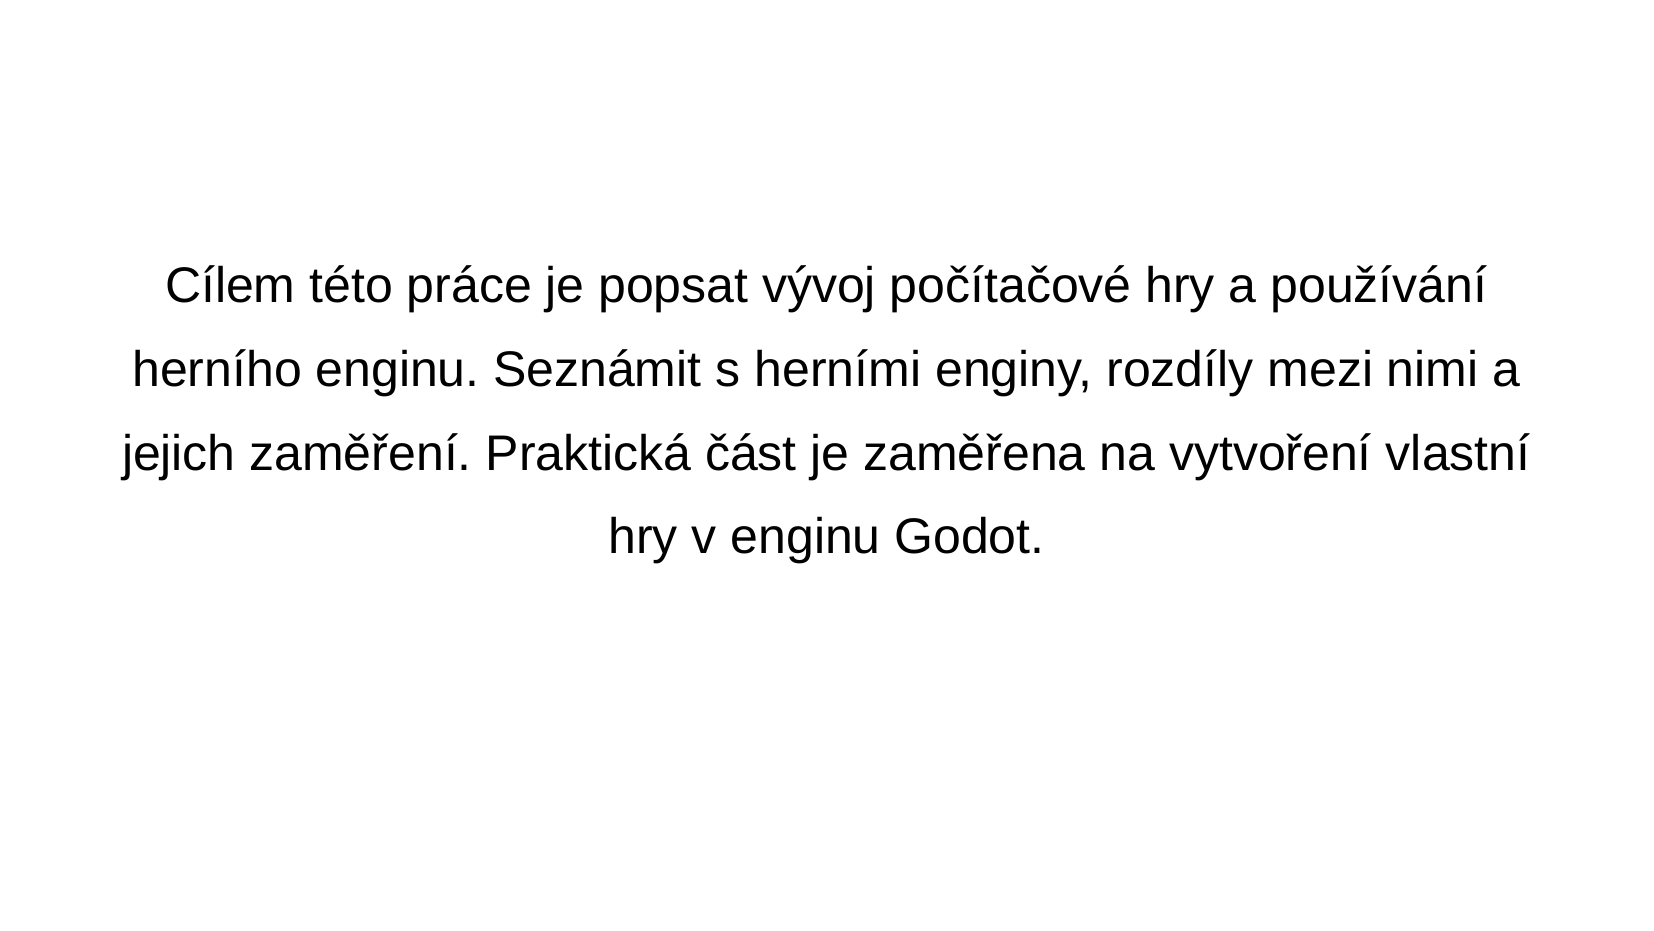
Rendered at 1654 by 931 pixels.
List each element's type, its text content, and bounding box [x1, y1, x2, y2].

subtitle Cílem této práce je popsat vývoj počítačové hry a používání herního enginu. Seznámit s herními enginy, rozdíly mezi nimi a jejich zaměření. Praktická část je zaměřena na vytvoření vlastní hry v enginu Godot. [82, 37, 1571, 757]
